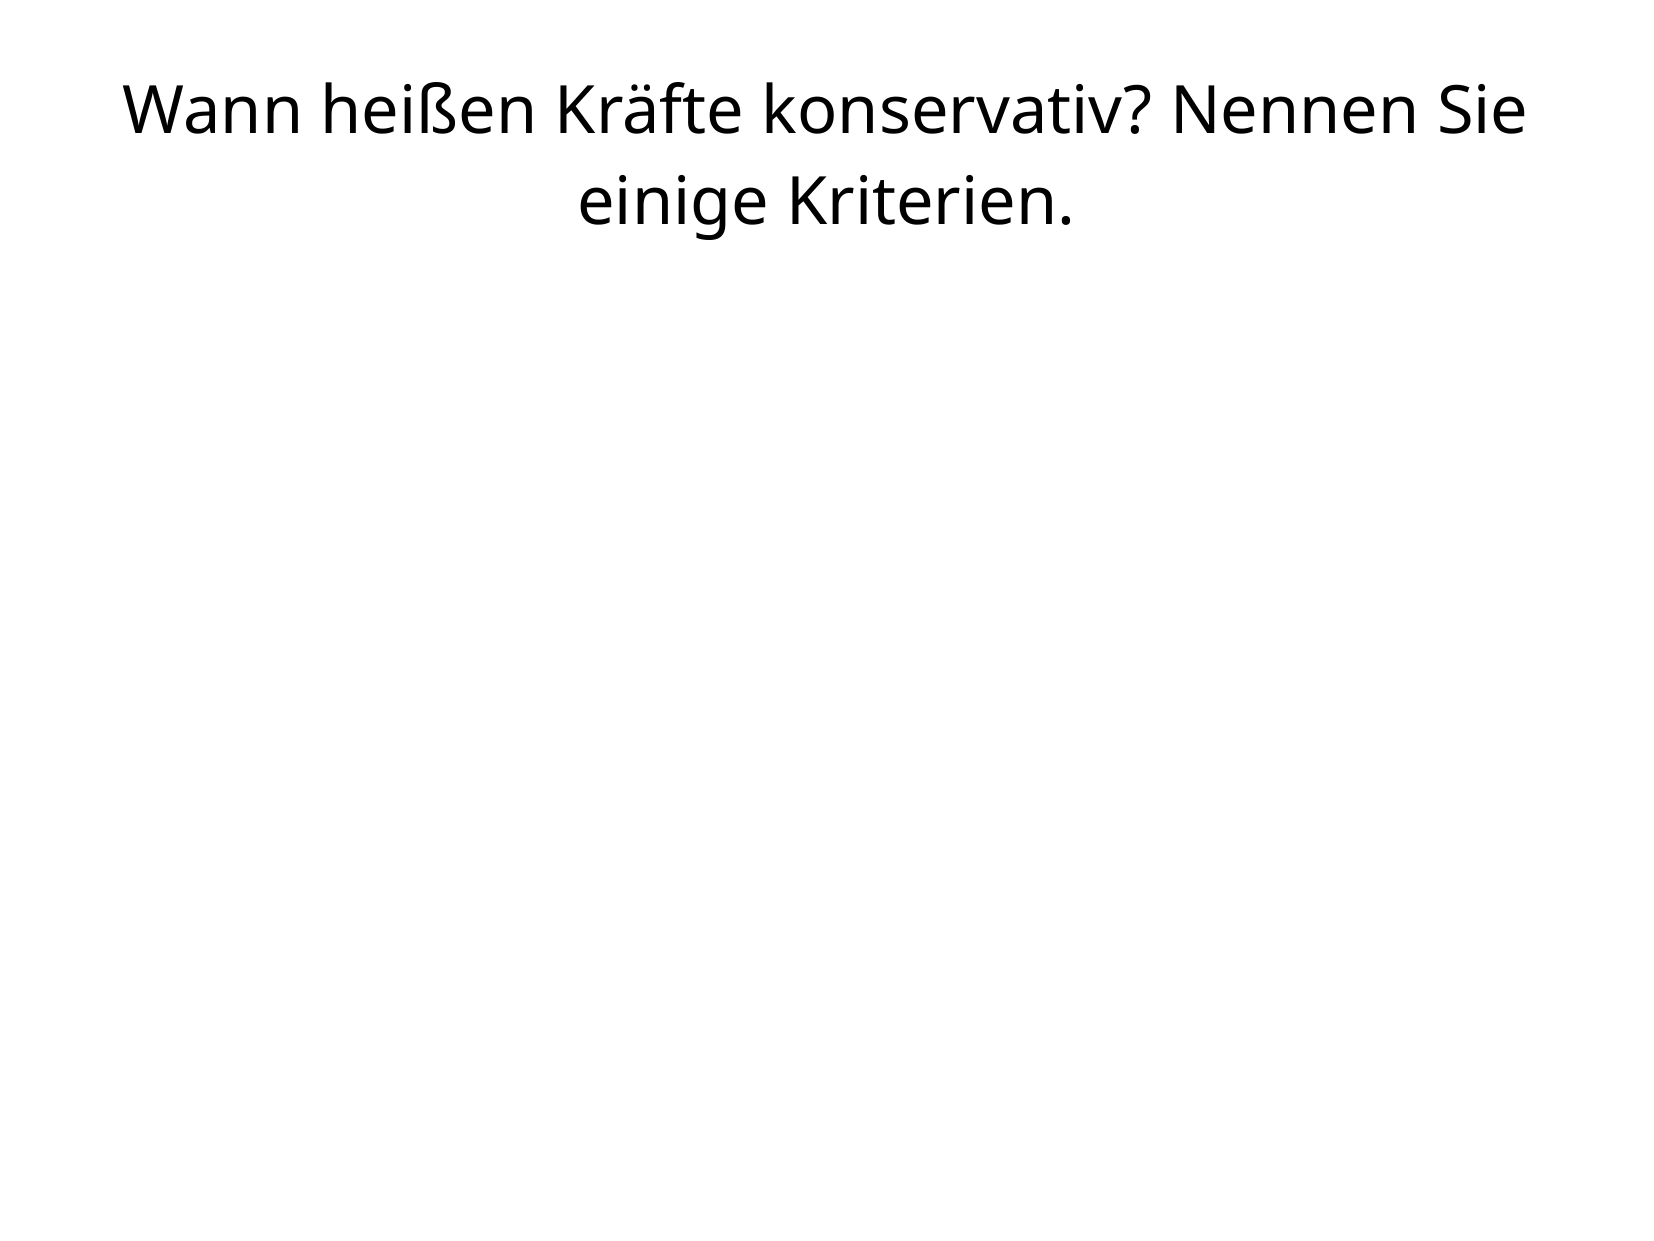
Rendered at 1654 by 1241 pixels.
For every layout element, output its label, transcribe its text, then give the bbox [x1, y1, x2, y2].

title Wann heißen Kräfte konservativ? Nennen Sie einige Kriterien. [82, 49, 1571, 257]
